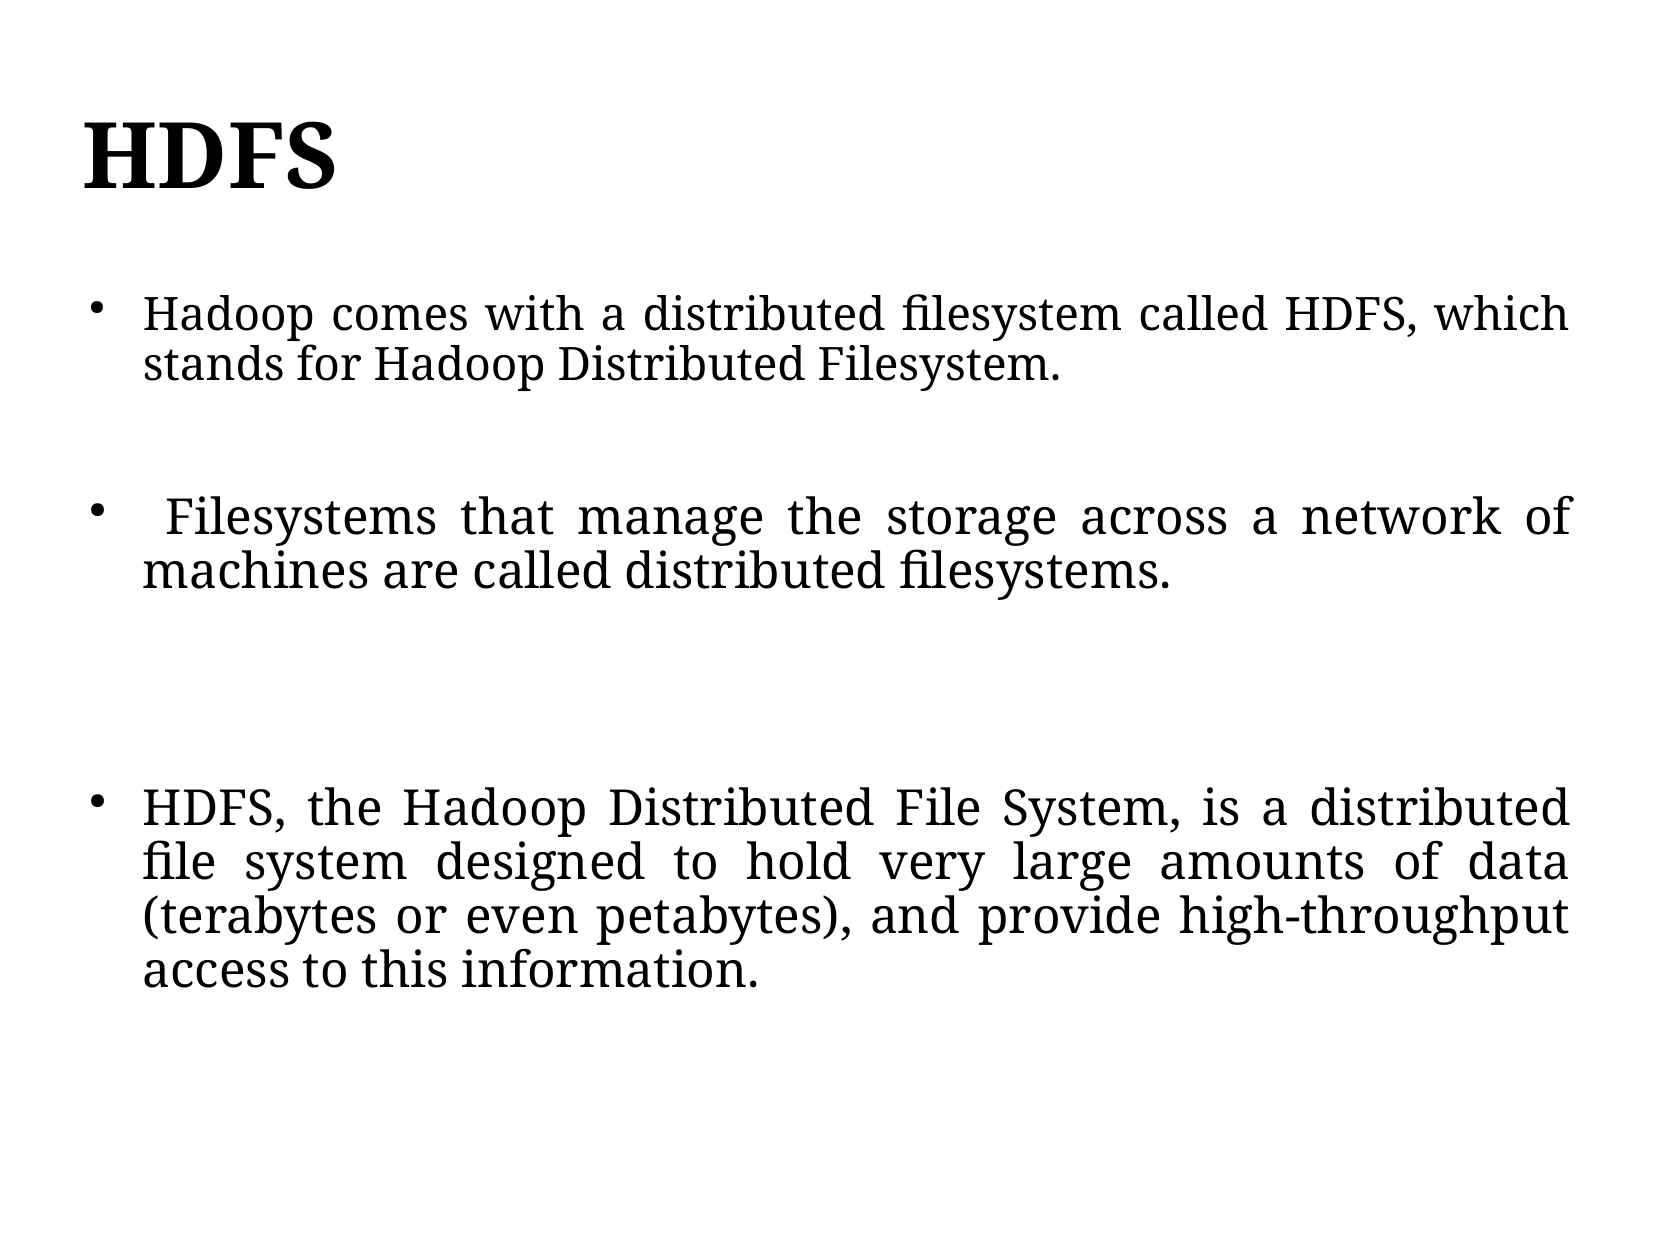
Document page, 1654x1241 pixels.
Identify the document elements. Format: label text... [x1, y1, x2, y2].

list Hadoop comes with a distributed filesystem called HDFS, which stands for Hadoop Distributed Filesystem. Filesystems that manage the storage across a network of machines are called distributed filesystems. HDFS, the Hadoop Distributed File System, is a distributed file system designed to hold very large amounts of data (terabytes or even petabytes), and provide high-throughput access to this information. [82, 290, 1571, 1010]
title HDFS [82, 49, 1571, 257]
